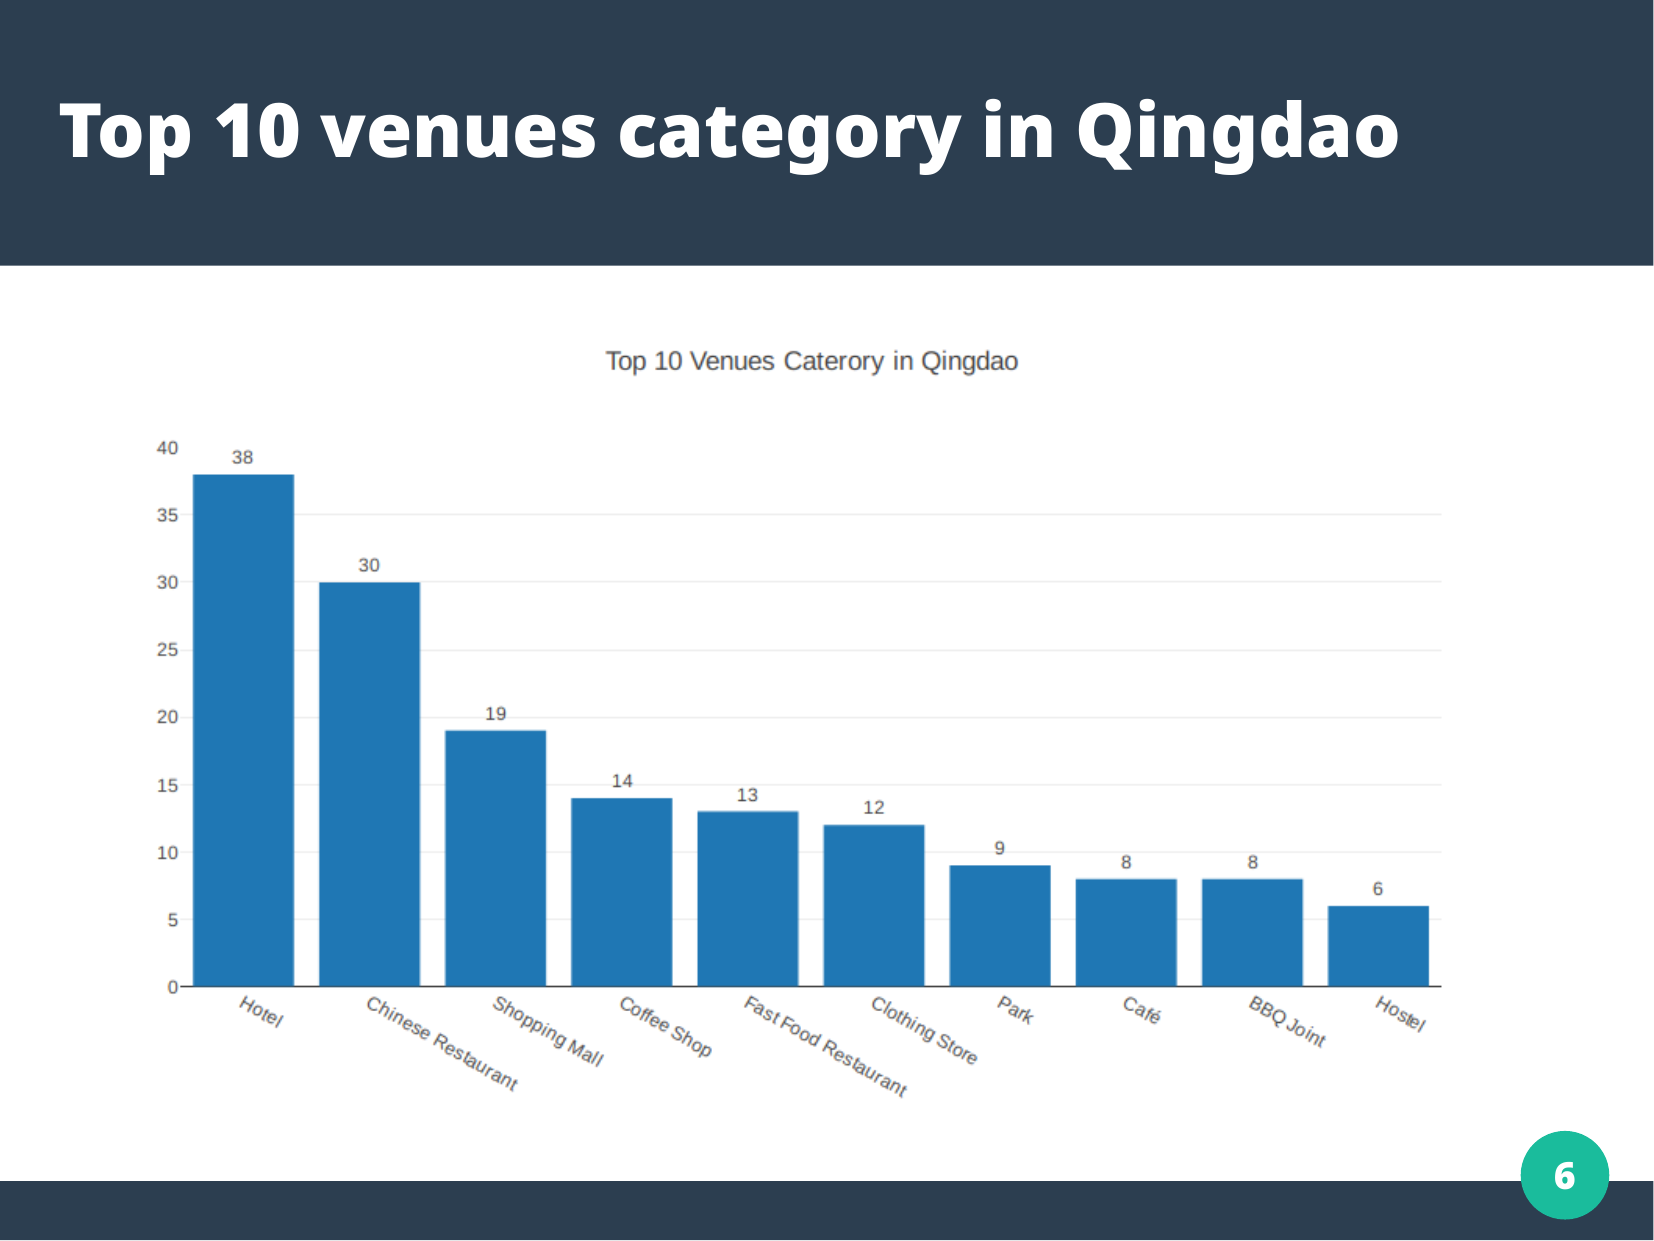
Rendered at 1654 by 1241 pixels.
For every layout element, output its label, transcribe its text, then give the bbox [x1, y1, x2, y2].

title Top 10 venues category in Qingdao [59, 49, 1595, 207]
picture [118, 331, 1473, 1123]
